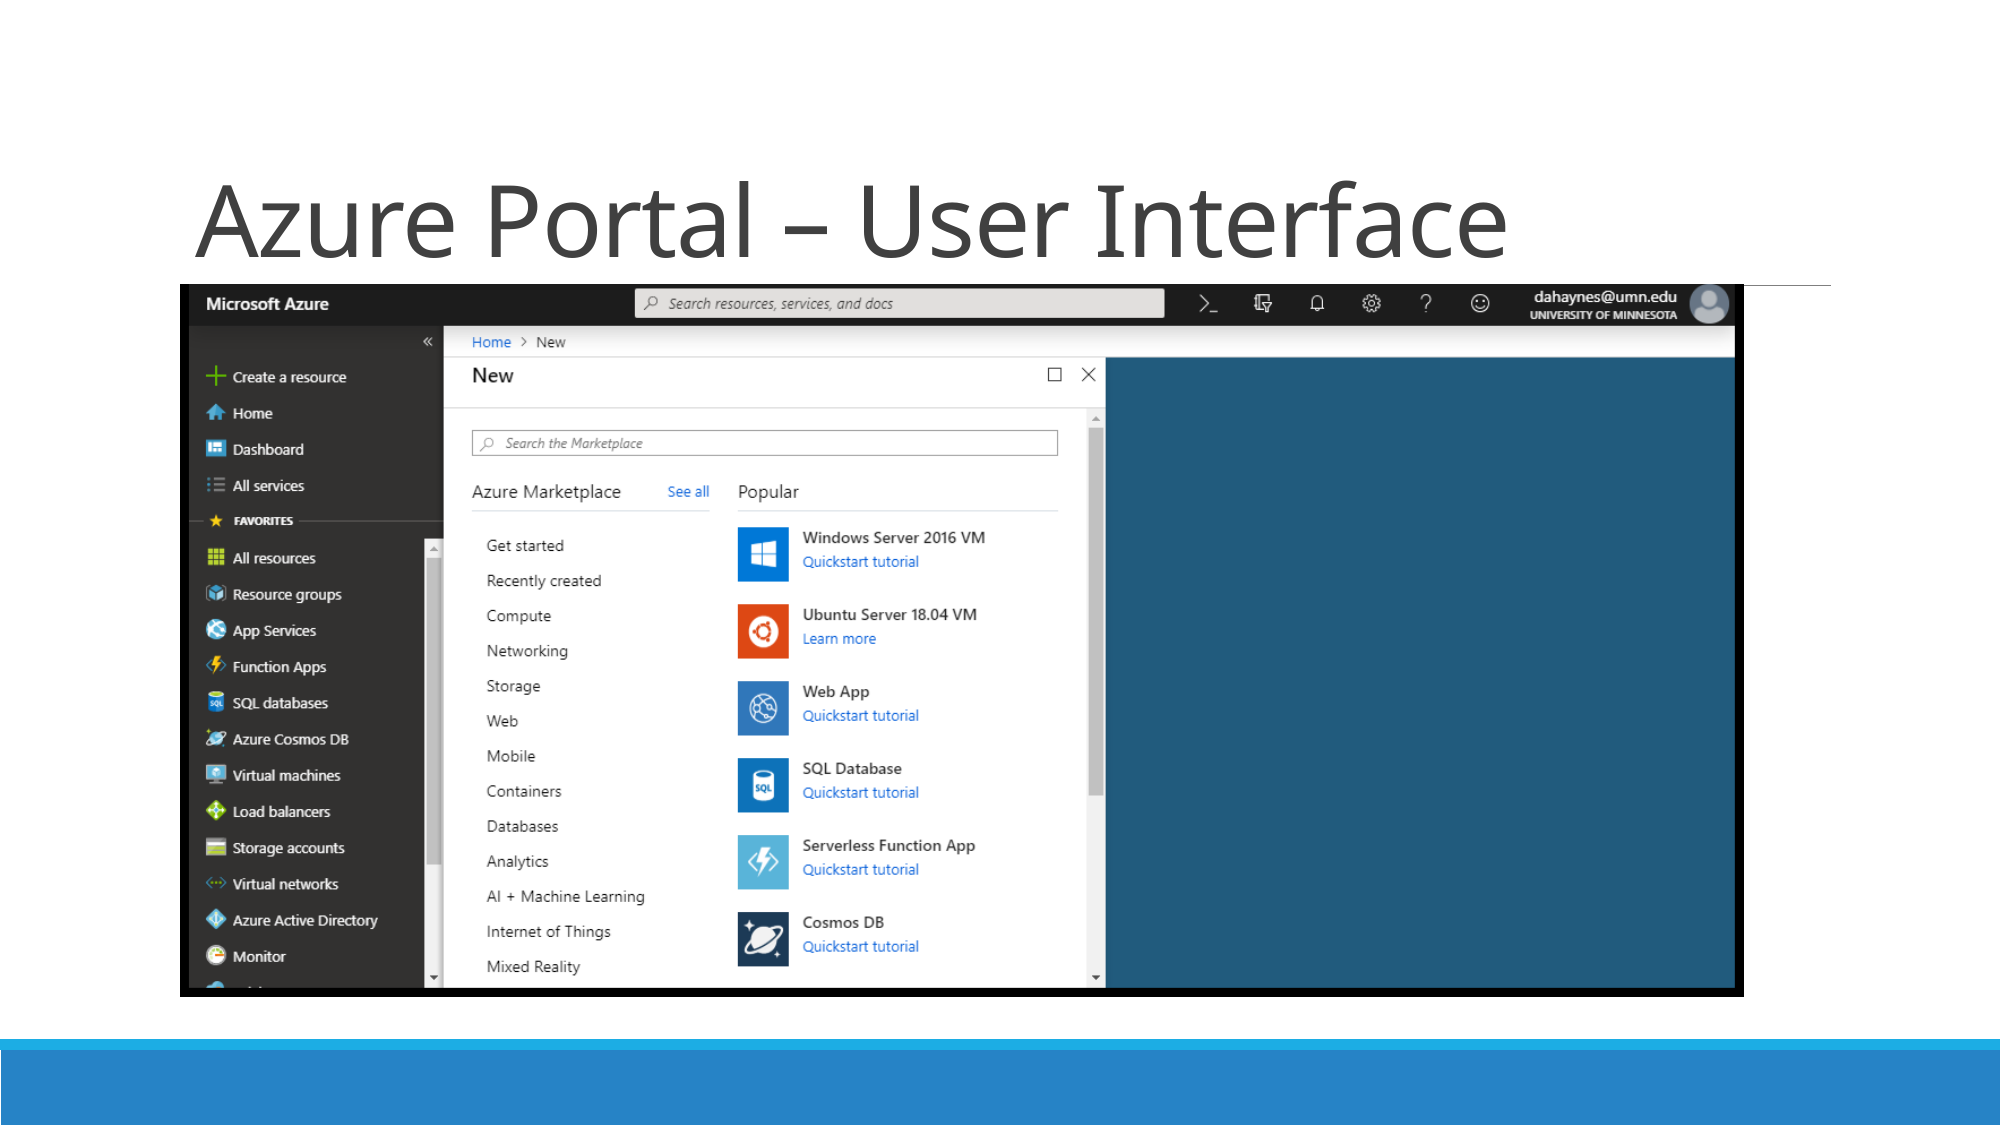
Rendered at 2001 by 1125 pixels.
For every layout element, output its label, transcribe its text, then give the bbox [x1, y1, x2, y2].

title Azure Portal – User Interface [180, 47, 1831, 286]
picture [180, 285, 1744, 997]
